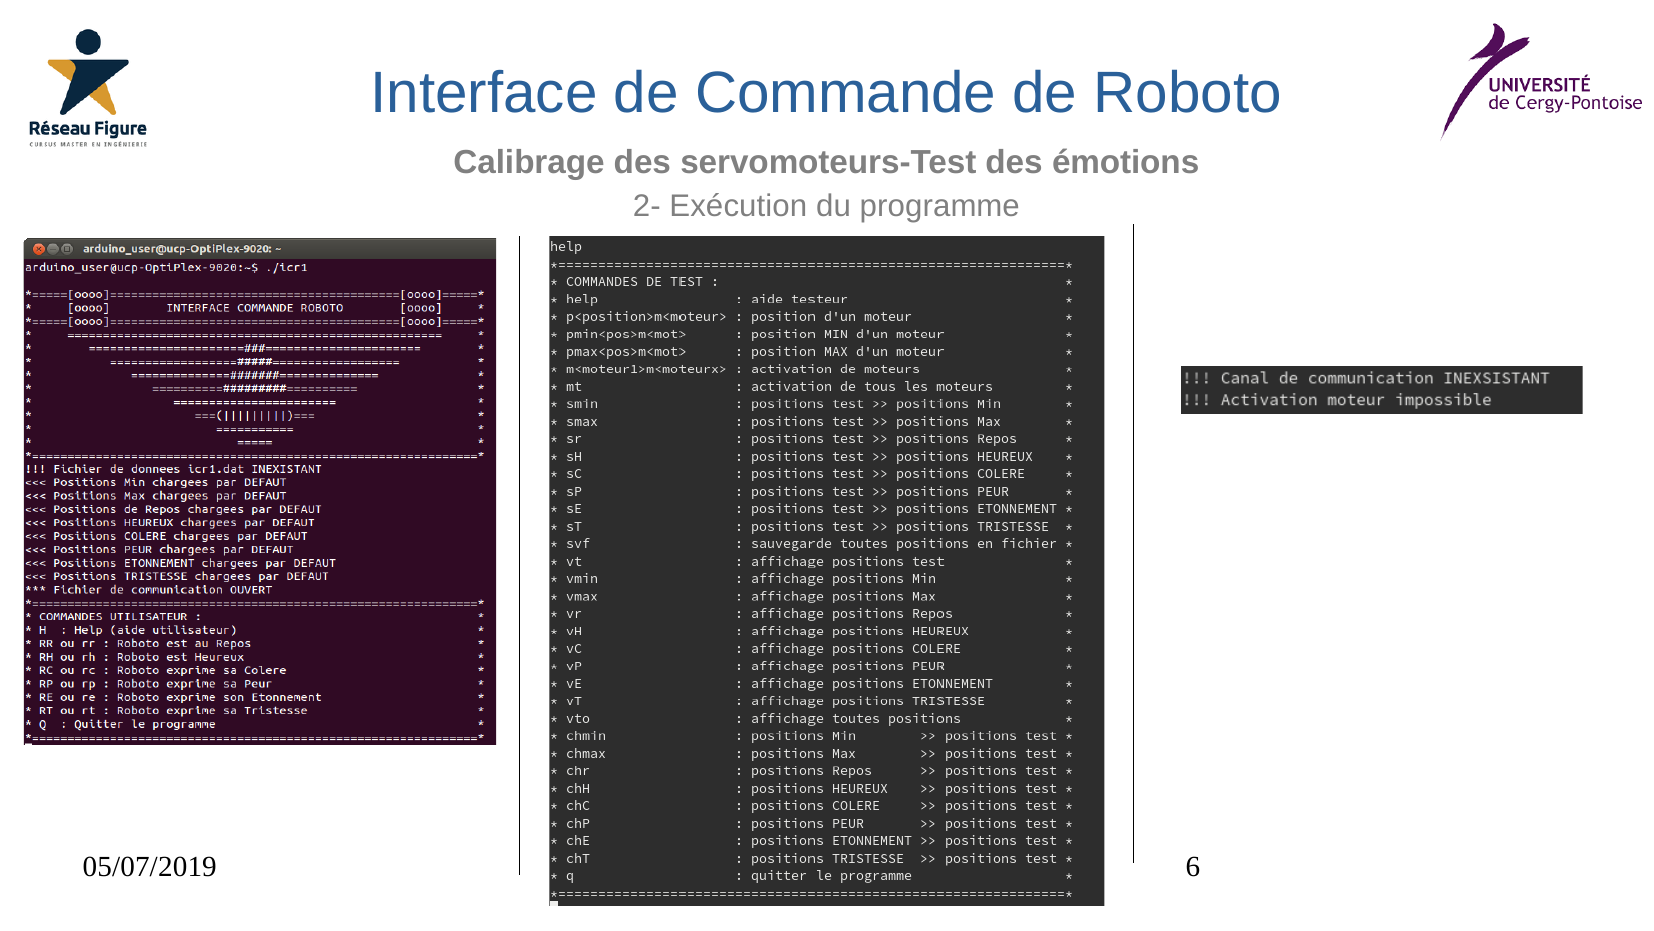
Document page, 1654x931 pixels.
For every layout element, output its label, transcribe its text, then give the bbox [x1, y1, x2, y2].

picture [549, 236, 1105, 906]
text_box 05/07/2019 [82, 847, 468, 912]
text_box [1185, 847, 1571, 912]
picture [23, 238, 497, 745]
title Interface de Commande de Roboto [82, 11, 1571, 131]
text_box Calibrage des servomoteurs-Test des émotions [82, 131, 1571, 177]
text_box 2- Exécution du programme [82, 177, 1571, 232]
picture [1181, 366, 1583, 414]
